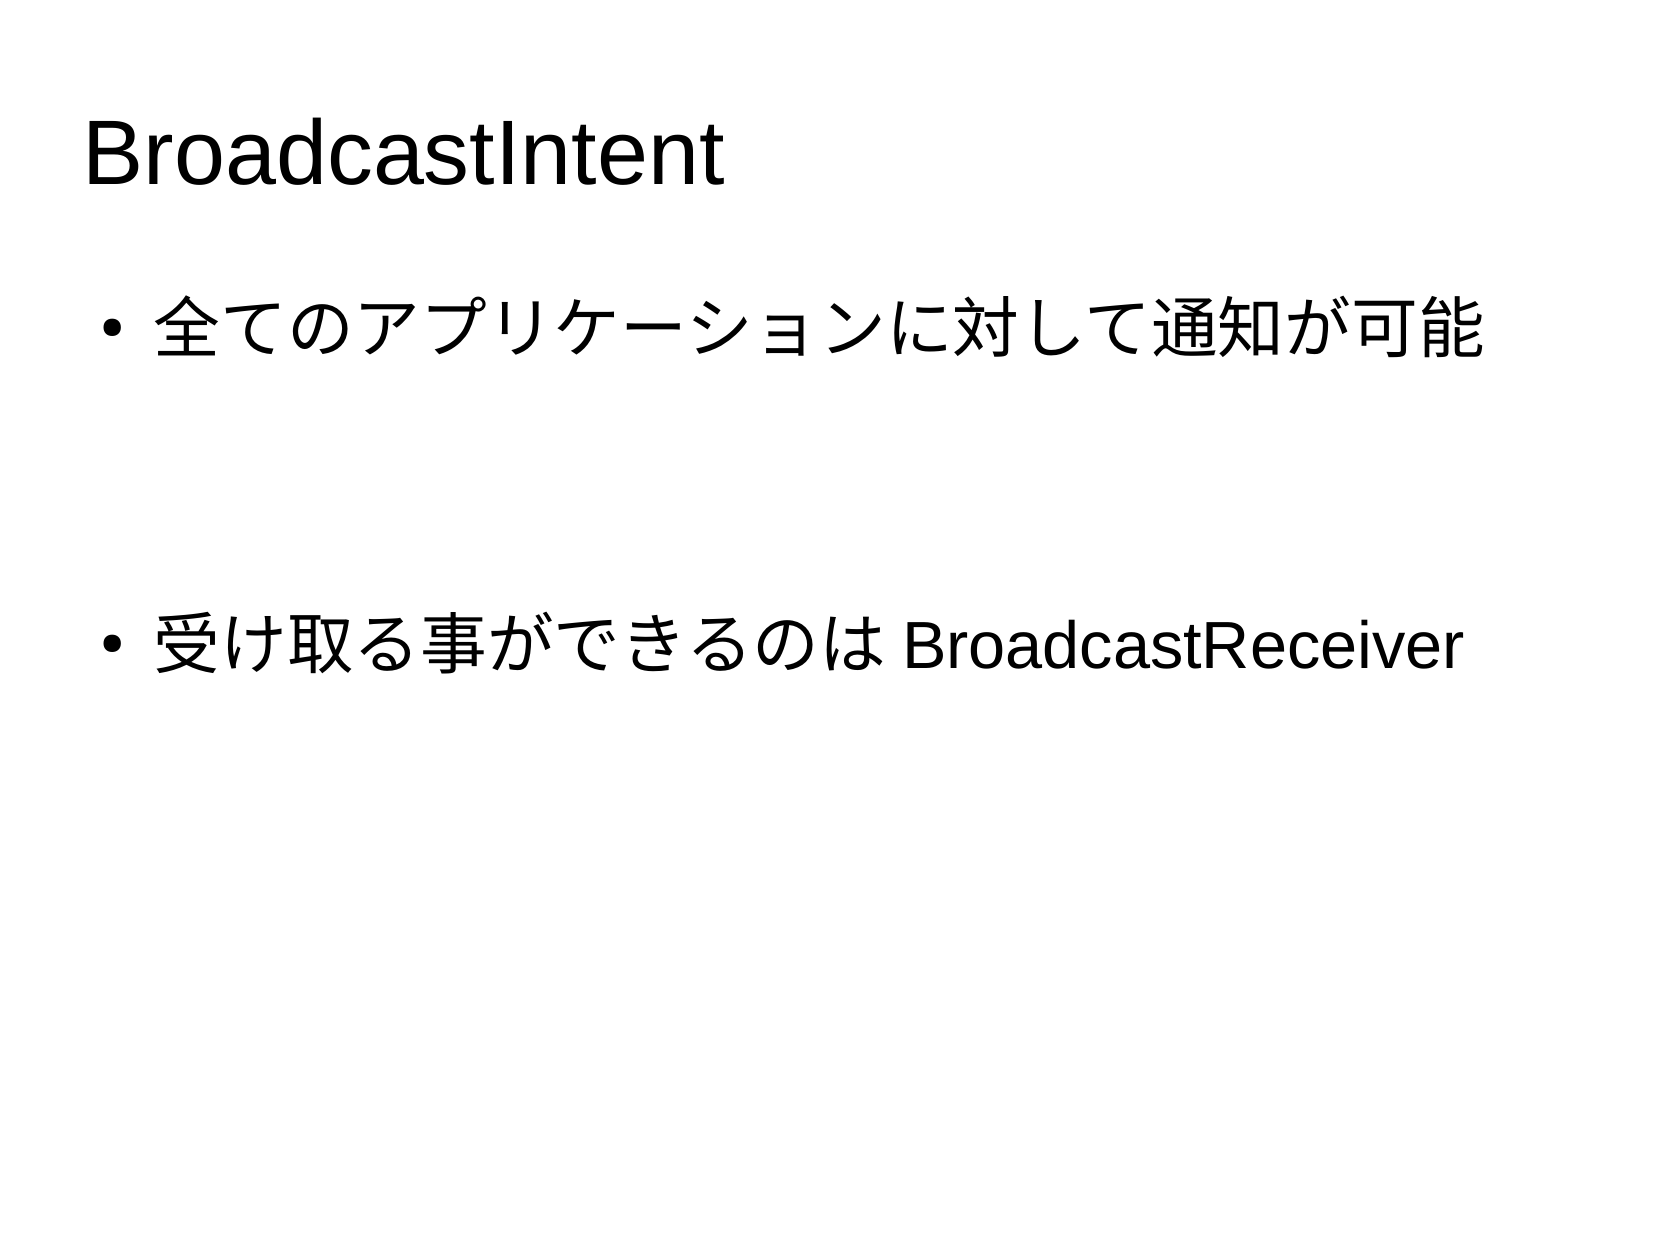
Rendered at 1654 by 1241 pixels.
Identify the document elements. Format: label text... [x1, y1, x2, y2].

list 全てのアプリケーションに対して通知が可能 受け取る事ができるのはBroadcastReceiver [82, 290, 1571, 1109]
title BroadcastIntent [82, 56, 1571, 250]
